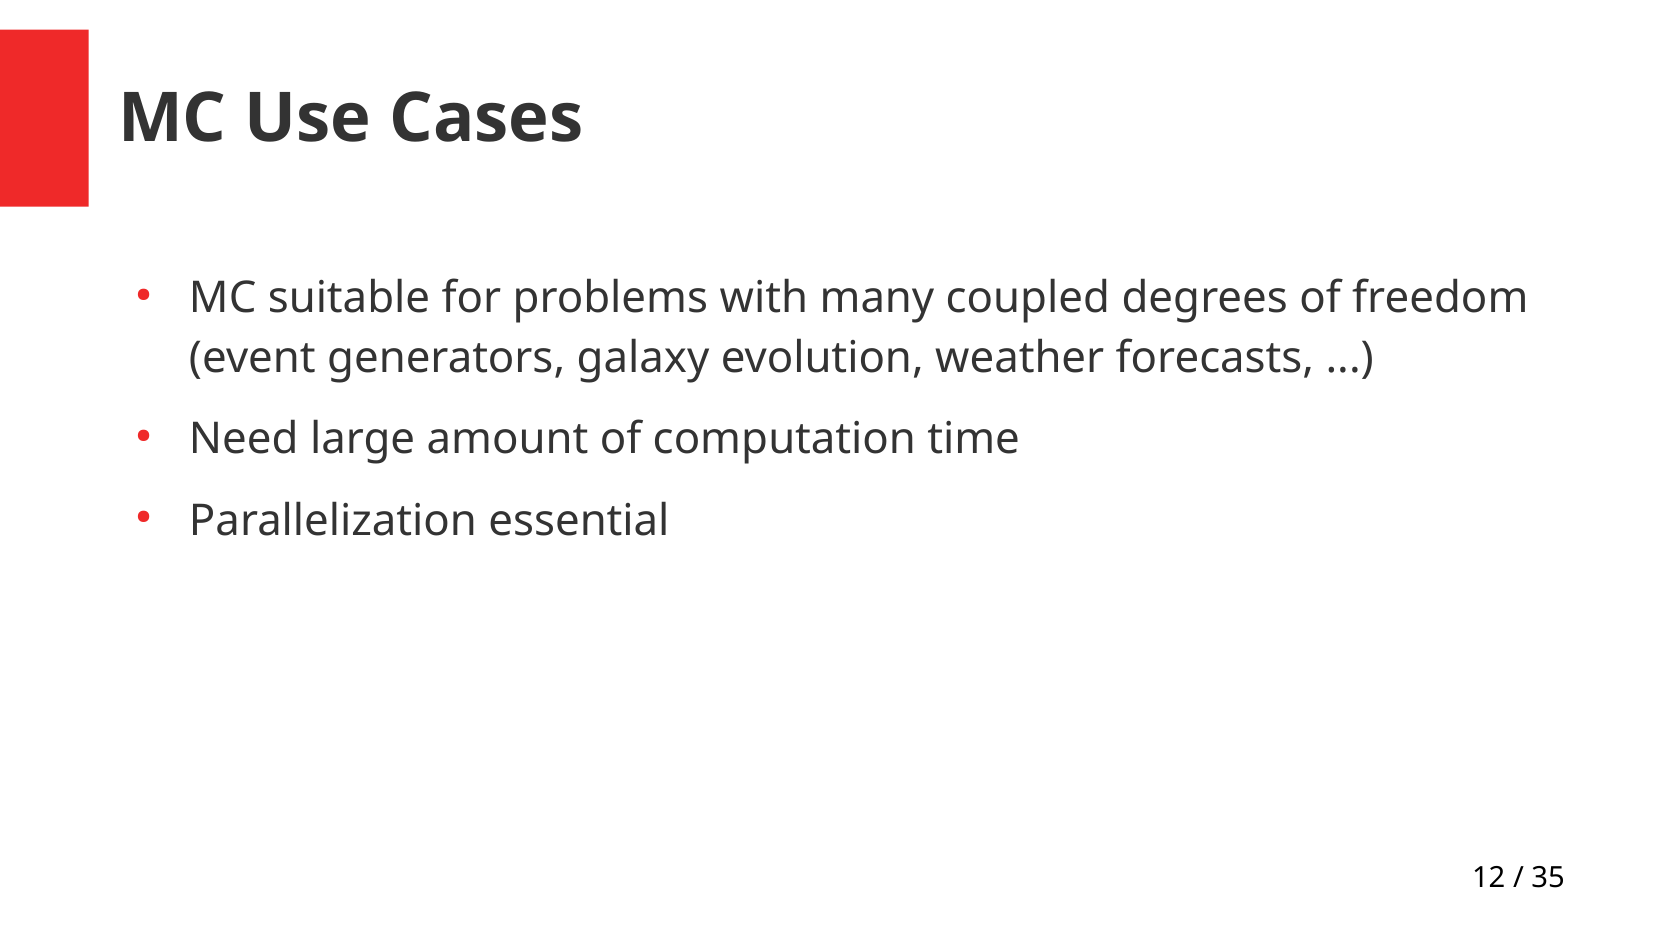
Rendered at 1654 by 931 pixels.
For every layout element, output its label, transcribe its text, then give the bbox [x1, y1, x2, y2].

title MC Use Cases [118, 37, 1571, 193]
list MC suitable for problems with many coupled degrees of freedom (event generators, galaxy evolution, weather forecasts, ...) Need large amount of computation time Parallelization essential [118, 265, 1536, 806]
